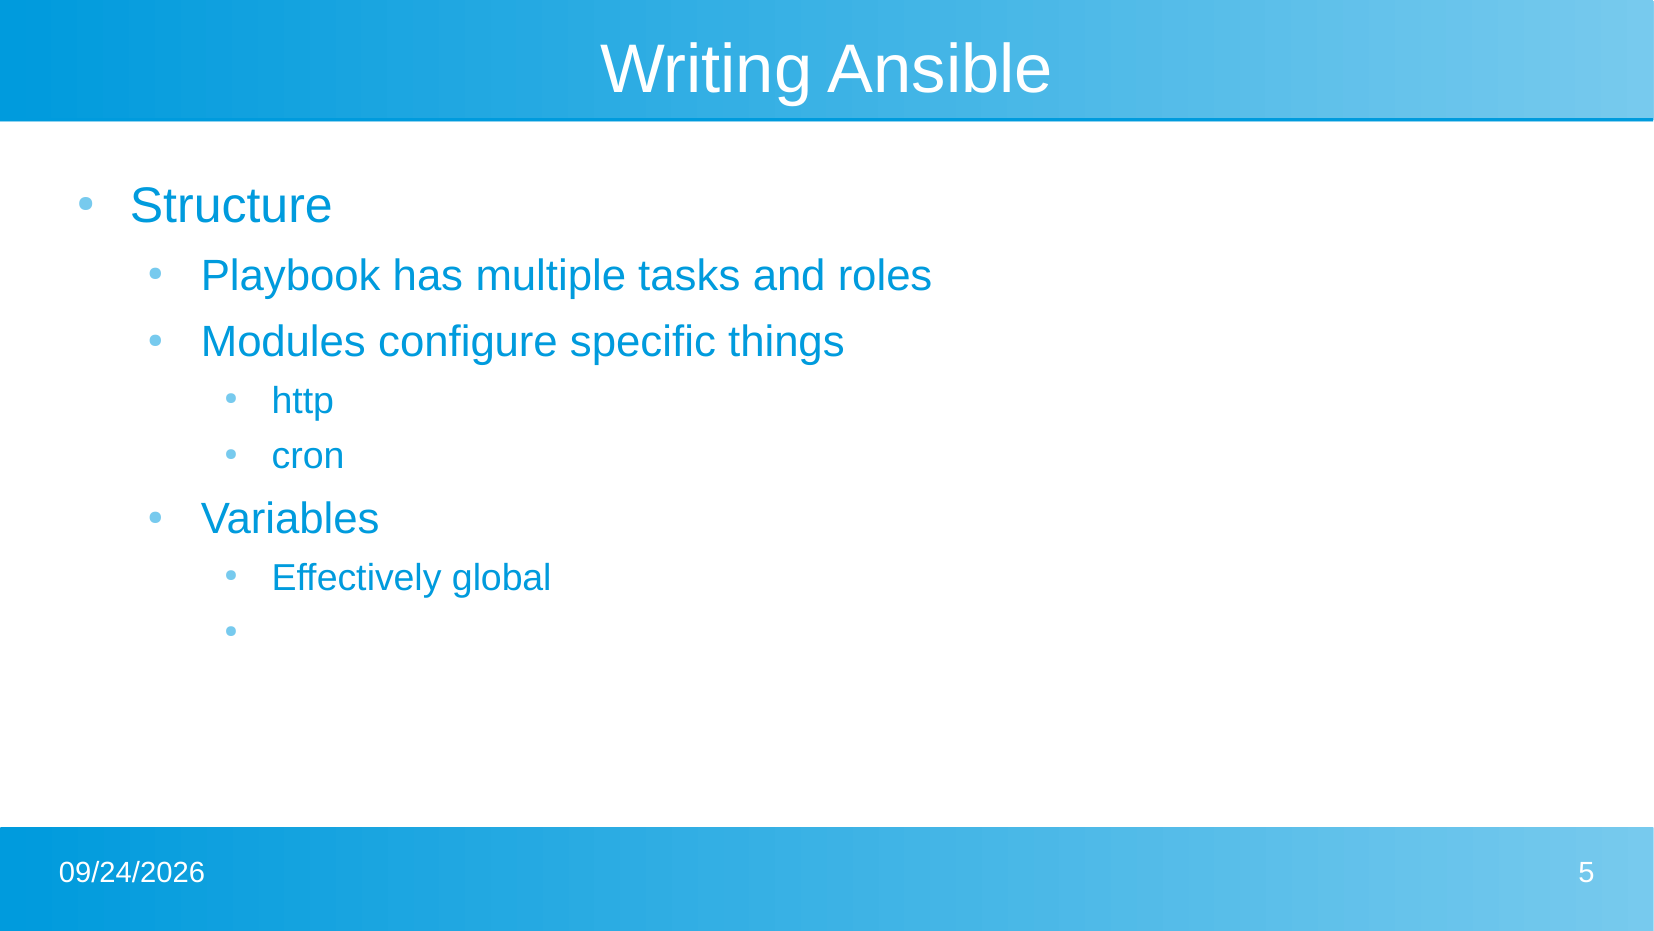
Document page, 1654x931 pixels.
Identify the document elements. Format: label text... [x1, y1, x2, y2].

title Writing Ansible [59, 29, 1595, 108]
list Structure Playbook has multiple tasks and roles Modules configure specific things http cron Variables Effectively global [59, 177, 1595, 768]
